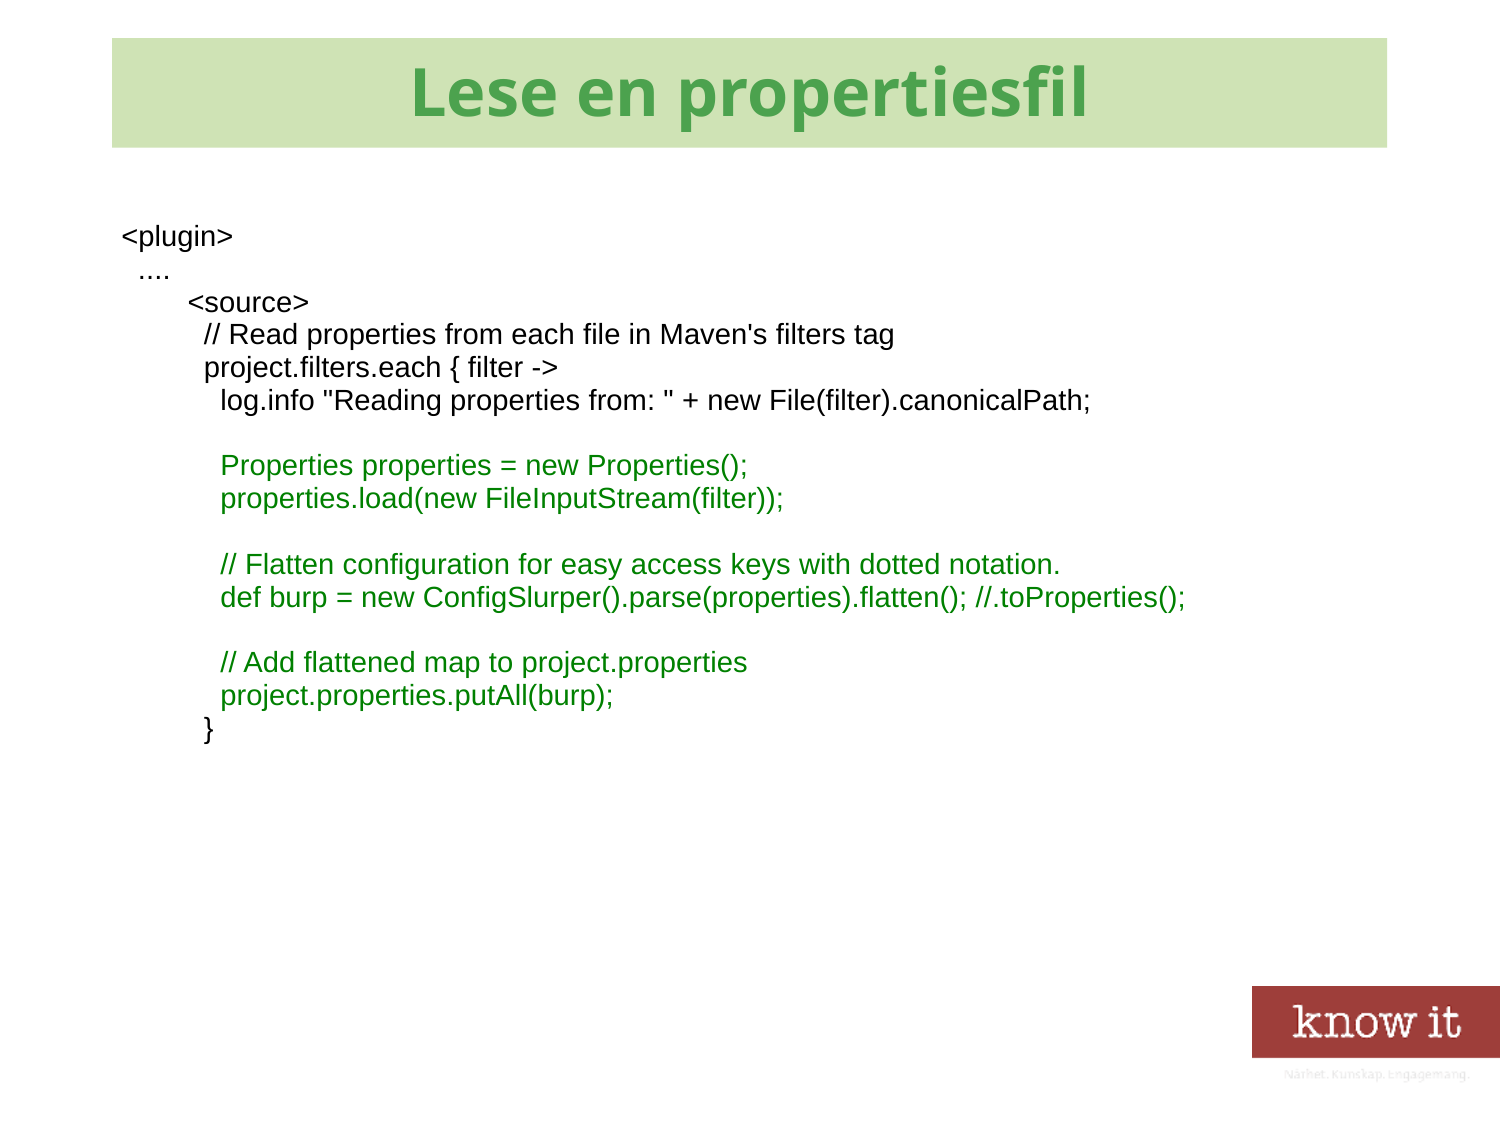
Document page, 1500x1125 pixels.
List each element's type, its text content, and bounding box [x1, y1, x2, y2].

picture [1252, 986, 1500, 1058]
text_box <plugin> .... <source> // Read properties from each file in Maven's filters tag project.filters.each { filter -> log.info "Reading properties from: " + new File(filter).canonicalPath; Properties properties = new Properties(); properties.load(new FileInputStream(filter)); // Flatten configuration for easy access keys with dotted notation. def burp = new ConfigSlurper().parse(properties).flatten(); //.toProperties(); // Add flattened map to project.properties project.properties.putAll(burp); } [106, 212, 1394, 975]
text_box Lese en propertiesfil [112, 38, 1388, 148]
